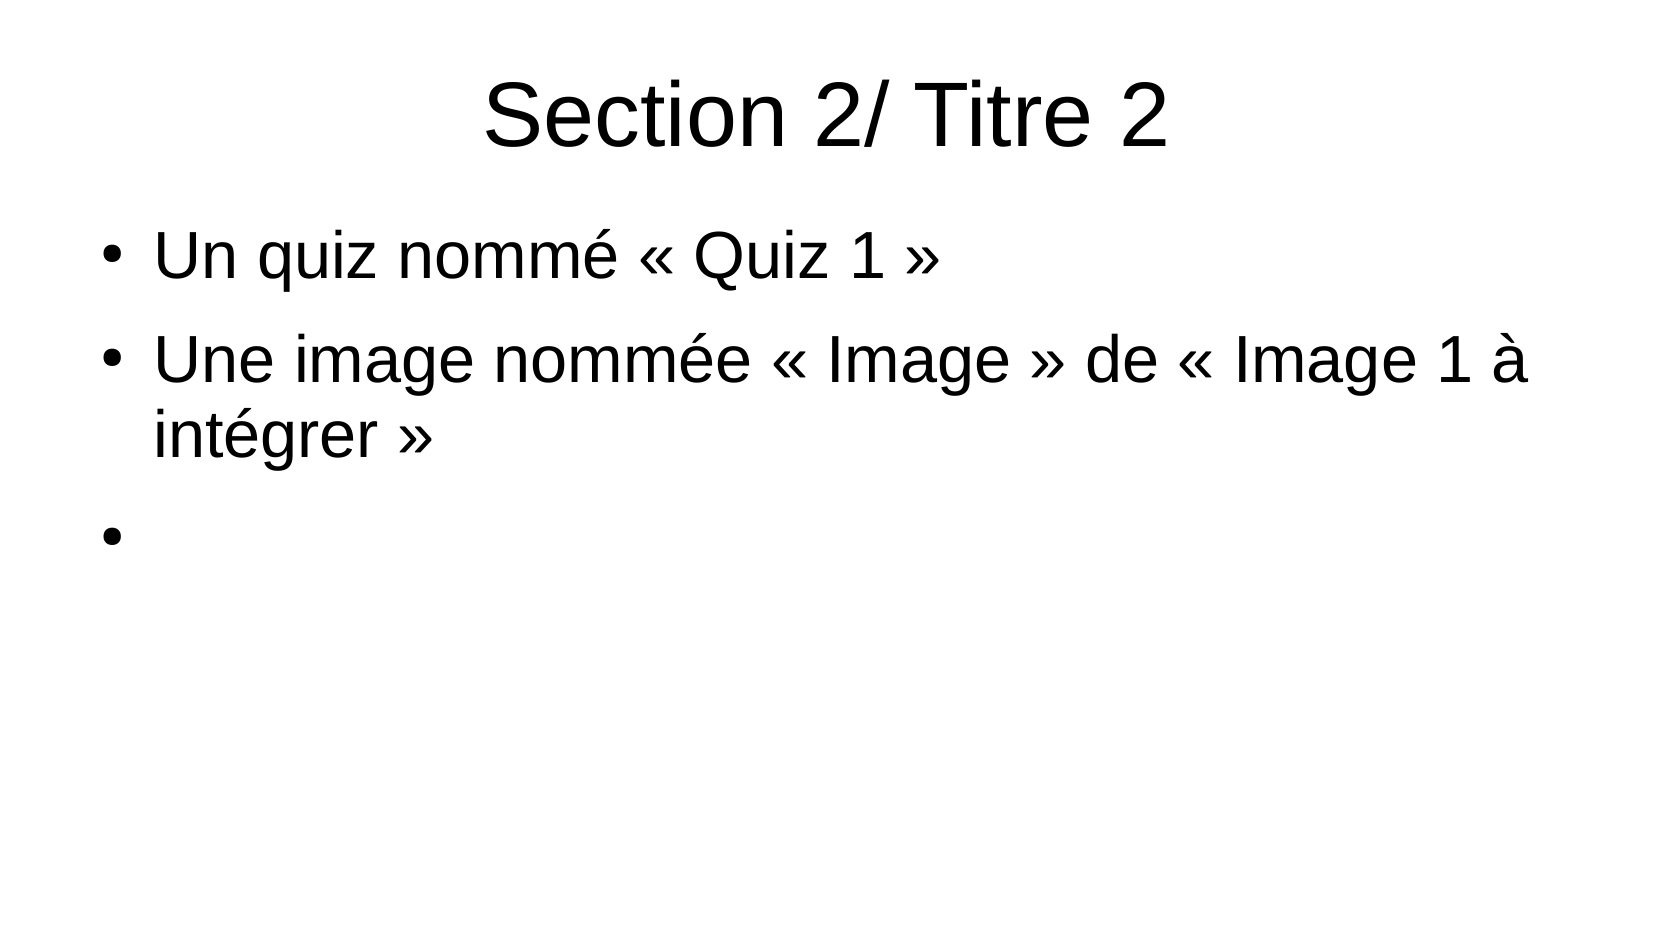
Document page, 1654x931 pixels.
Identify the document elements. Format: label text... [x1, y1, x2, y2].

title Section 2/ Titre 2 [82, 37, 1571, 193]
list Un quiz nommé « Quiz 1 » Une image nommée « Image » de « Image 1 à intégrer » [82, 217, 1571, 758]
